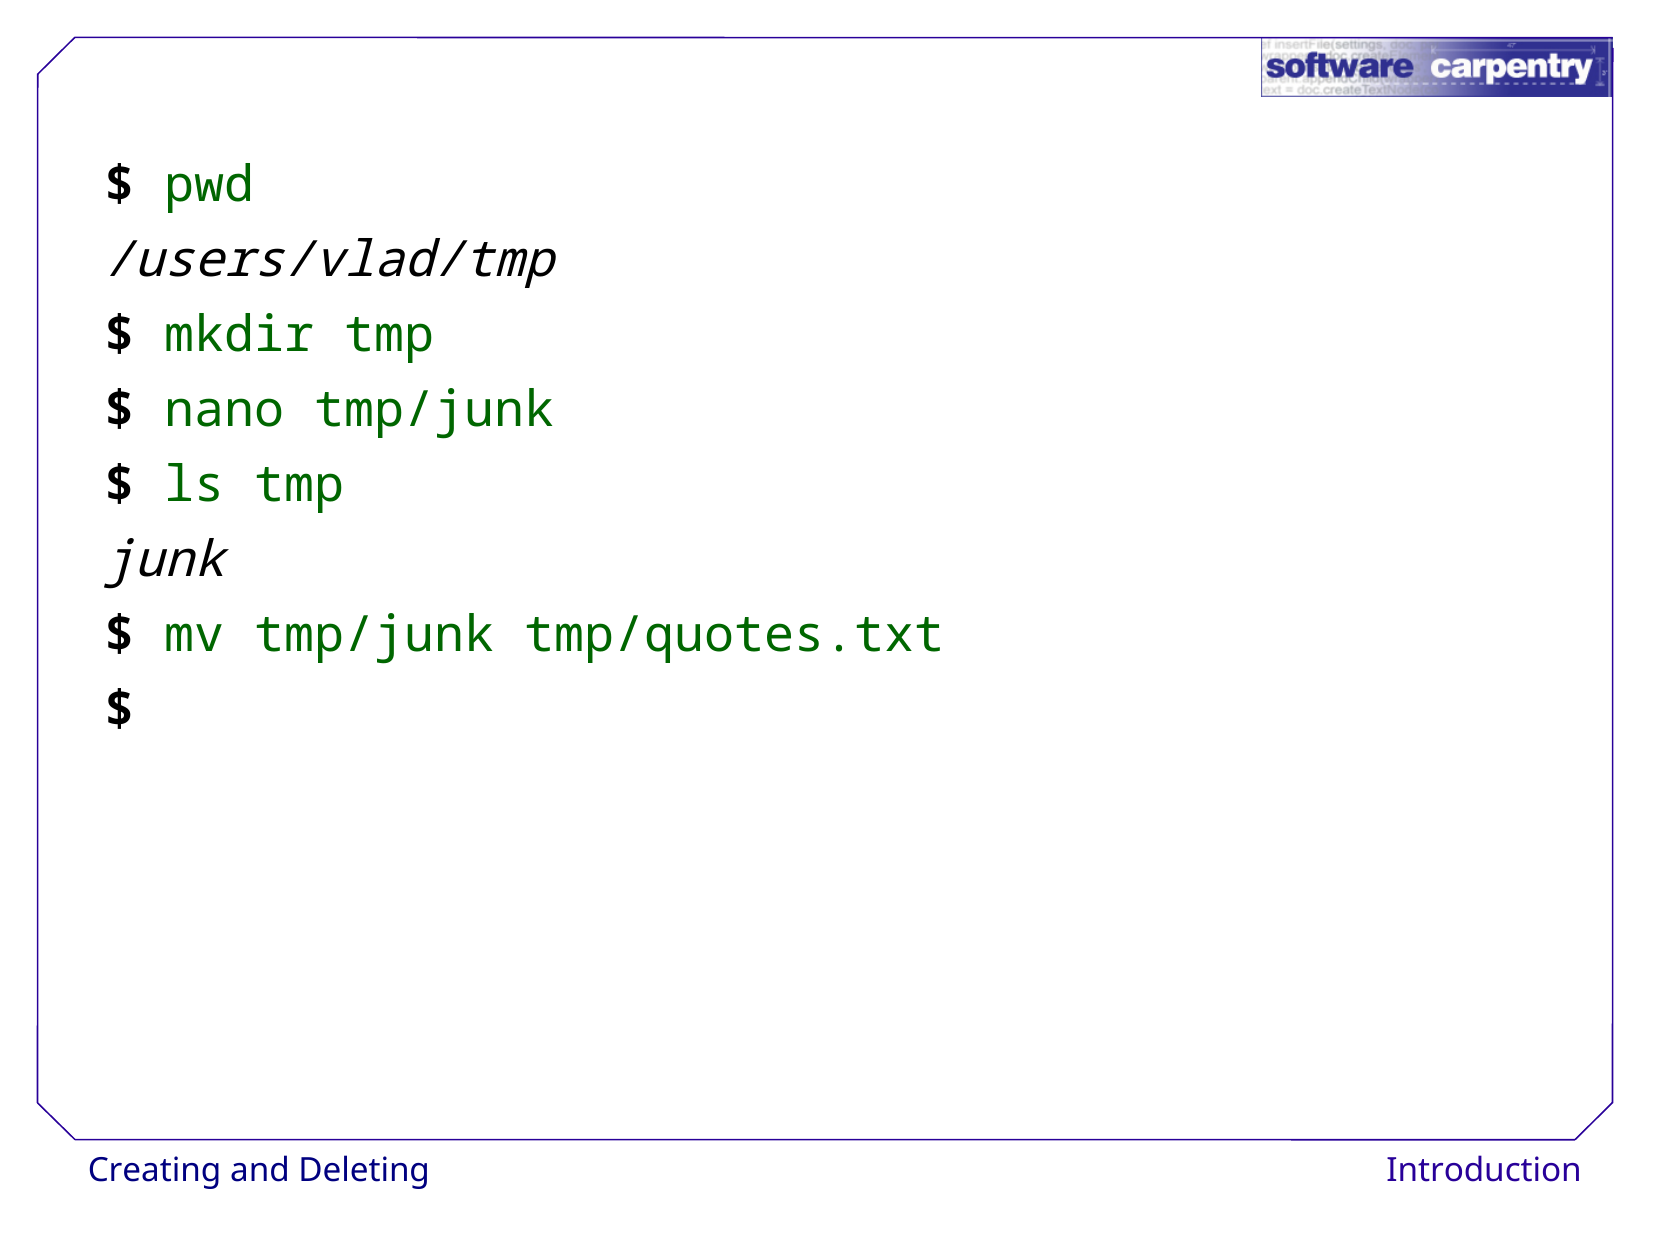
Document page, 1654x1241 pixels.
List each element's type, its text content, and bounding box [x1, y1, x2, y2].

text_box $ pwd /users/vlad/tmp $ mkdir tmp $ nano tmp/junk $ ls tmp junk $ mv tmp/junk tmp/quotes.txt $ [89, 128, 1512, 1121]
picture [1261, 39, 1613, 97]
